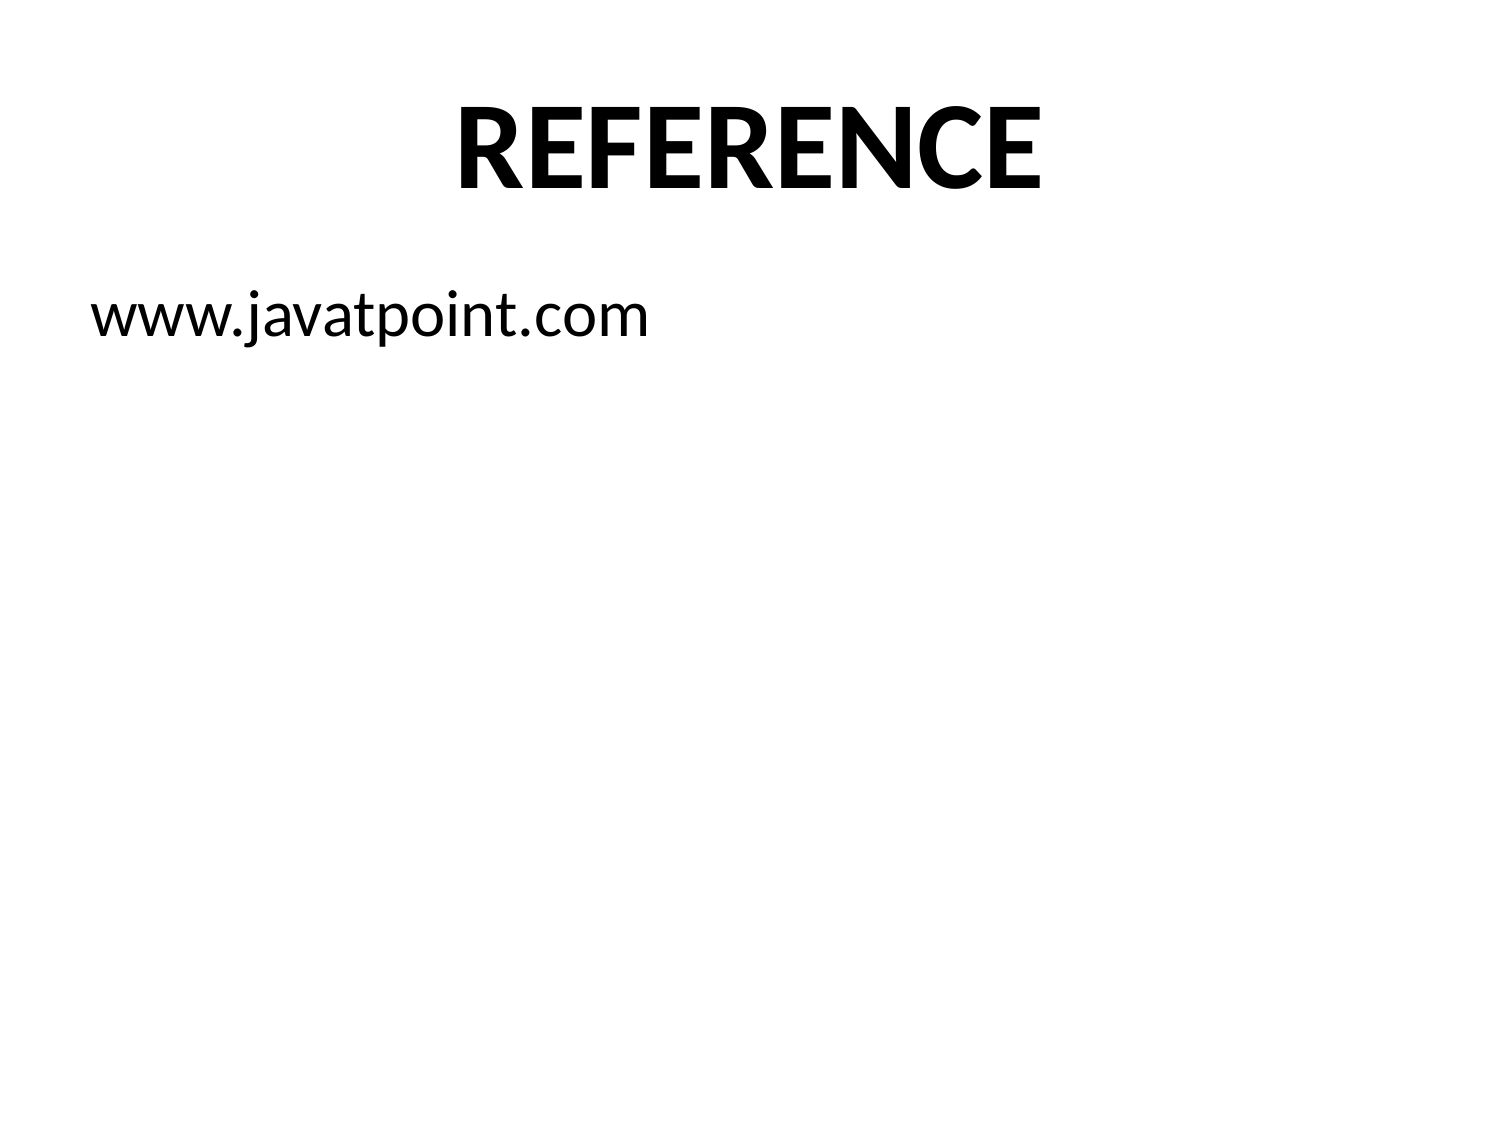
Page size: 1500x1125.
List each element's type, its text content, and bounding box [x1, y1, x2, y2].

list www.javatpoint.com [75, 262, 1425, 1005]
title REFERENCE [75, 45, 1425, 233]
